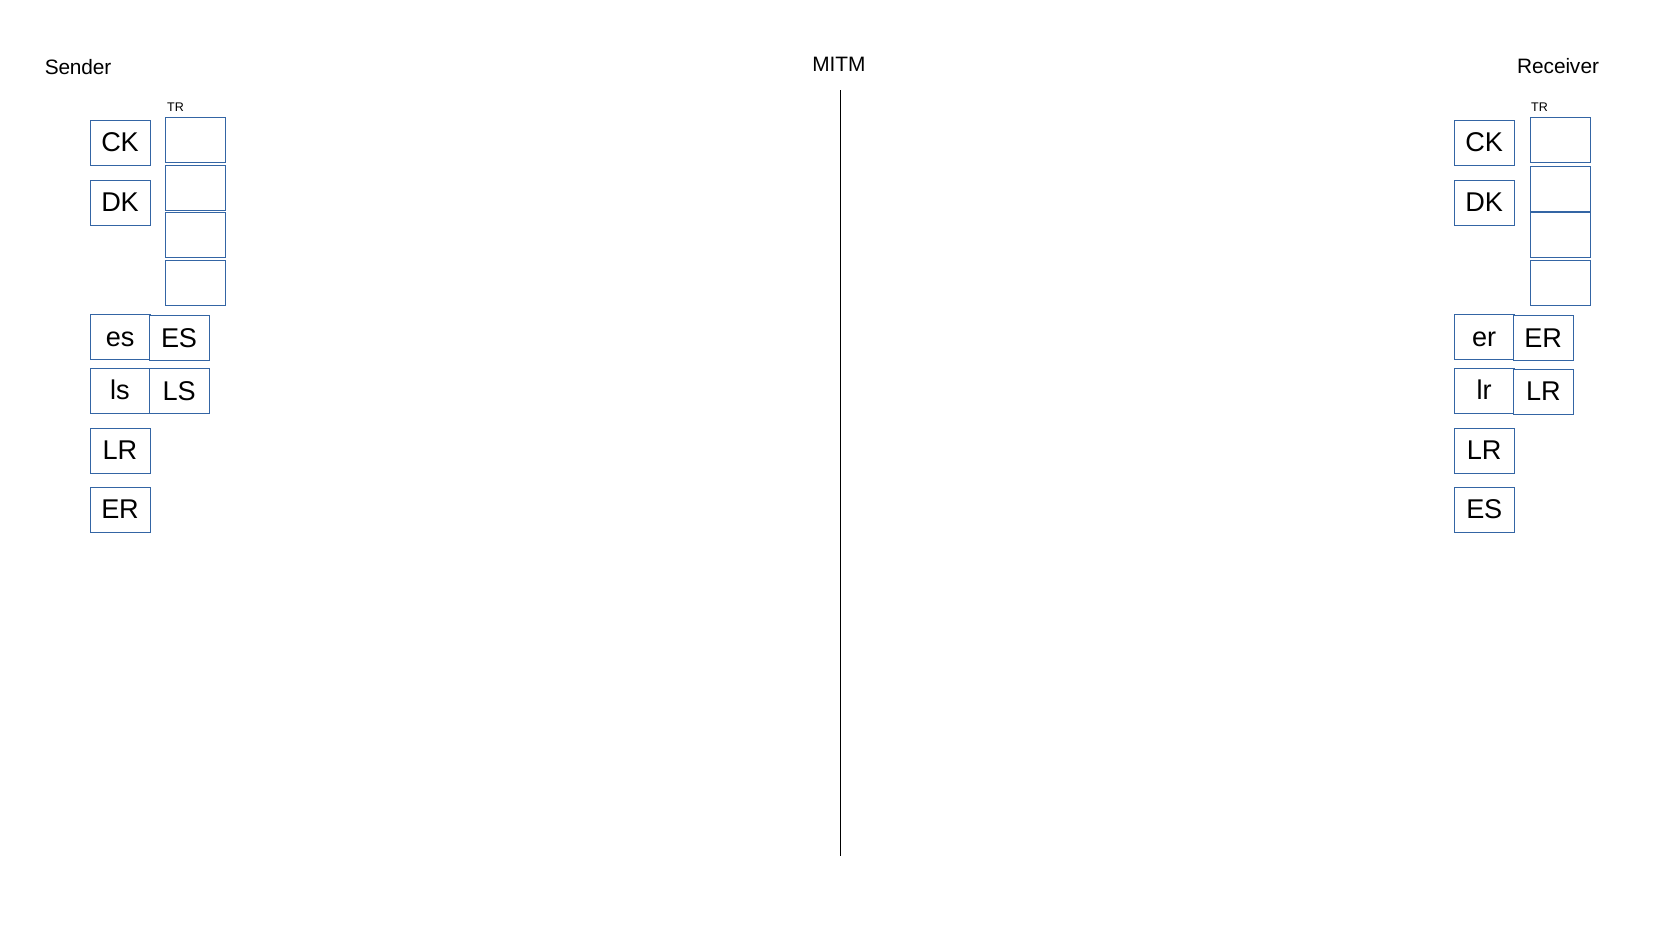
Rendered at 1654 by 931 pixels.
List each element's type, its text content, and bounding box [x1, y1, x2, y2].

text_box MITM [797, 45, 886, 91]
text_box LR [1513, 369, 1574, 415]
text_box ES [1454, 487, 1515, 533]
text_box CK [90, 120, 151, 166]
text_box TR [152, 92, 213, 136]
text_box ER [1513, 315, 1574, 361]
text_box LR [1454, 428, 1515, 474]
text_box Receiver [1502, 47, 1654, 93]
text_box LR [90, 428, 151, 474]
text_box er [1454, 314, 1515, 360]
text_box ES [149, 315, 210, 361]
text_box Sender [30, 48, 196, 94]
text_box CK [1454, 120, 1515, 166]
text_box [165, 260, 226, 306]
text_box [1530, 260, 1591, 306]
text_box es [90, 314, 151, 360]
text_box [1530, 117, 1591, 163]
text_box [1530, 166, 1591, 258]
text_box ER [90, 487, 151, 533]
text_box lr [1454, 368, 1515, 414]
text_box DK [1454, 180, 1515, 226]
text_box [165, 212, 226, 258]
text_box TR [1516, 92, 1577, 136]
text_box LS [149, 368, 210, 414]
text_box [165, 165, 226, 211]
text_box [165, 117, 226, 163]
text_box ls [90, 368, 149, 414]
text_box DK [90, 180, 151, 226]
